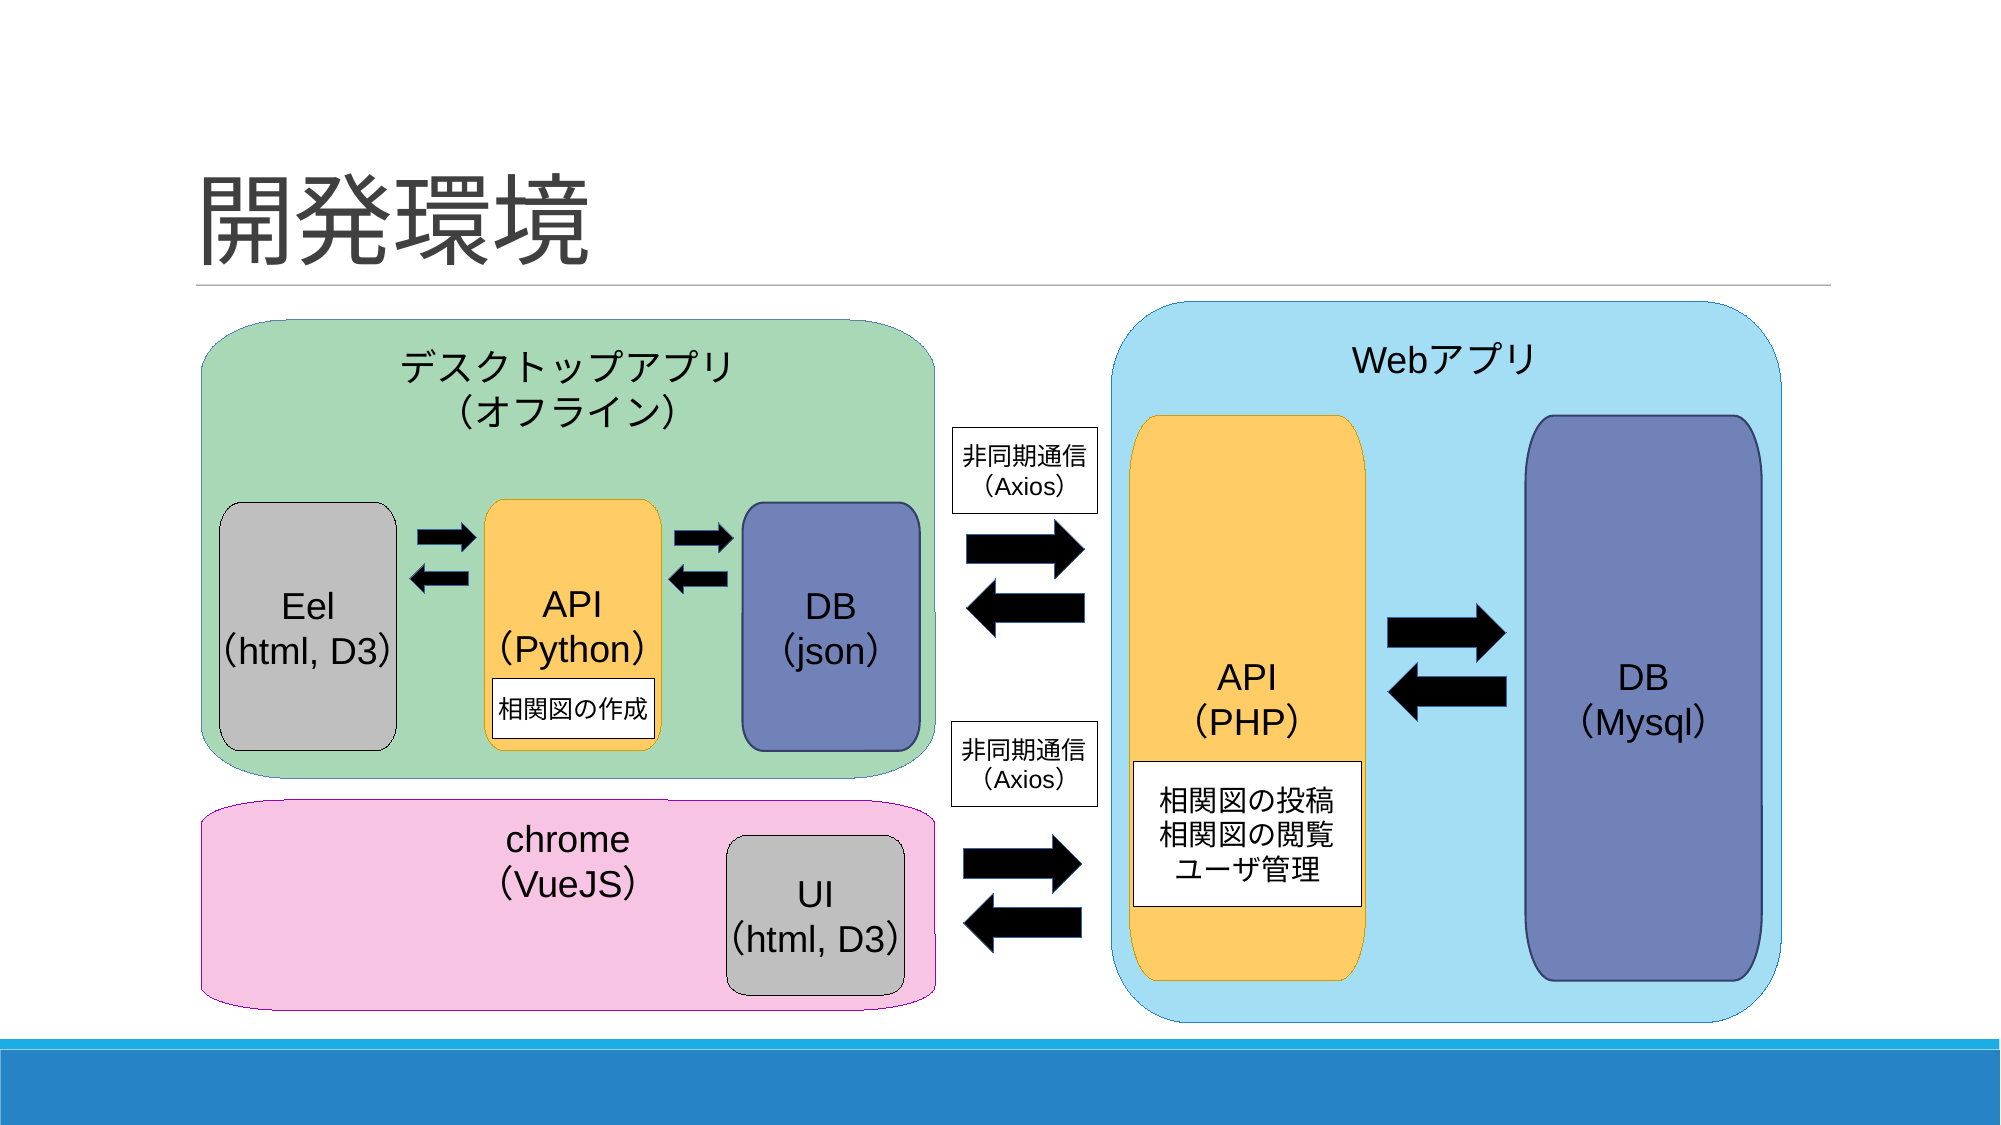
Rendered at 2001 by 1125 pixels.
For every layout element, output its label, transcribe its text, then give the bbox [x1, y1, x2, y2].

text_box Webアプリ [1111, 301, 1782, 1023]
text_box [1387, 662, 1507, 722]
text_box [963, 893, 1082, 953]
text_box [1387, 603, 1507, 663]
text_box API （PHP） [1129, 415, 1366, 981]
text_box [409, 563, 469, 594]
text_box [966, 578, 1085, 638]
text_box Eel （html, D3） [219, 502, 397, 751]
text_box [668, 564, 728, 594]
text_box API （Python） [484, 499, 662, 751]
text_box [966, 519, 1085, 579]
text_box 非同期通信 （Axios） [952, 427, 1098, 514]
text_box 非同期通信 （Axios） [951, 721, 1098, 807]
text_box UI （html, D3） [726, 835, 905, 996]
text_box 相関図の作成 [492, 678, 655, 739]
text_box デスクトップアプリ （オフライン） [201, 319, 936, 779]
text_box 相関図の投稿 相関図の閲覧 ユーザ管理 [1133, 761, 1362, 907]
title 開発環境 [180, 47, 1830, 285]
text_box chrome （VueJS） [201, 799, 936, 1011]
text_box DB （Mysql） [1525, 415, 1762, 981]
text_box [963, 834, 1082, 894]
text_box [417, 522, 477, 552]
text_box DB （json） [742, 502, 920, 751]
text_box [674, 522, 734, 553]
